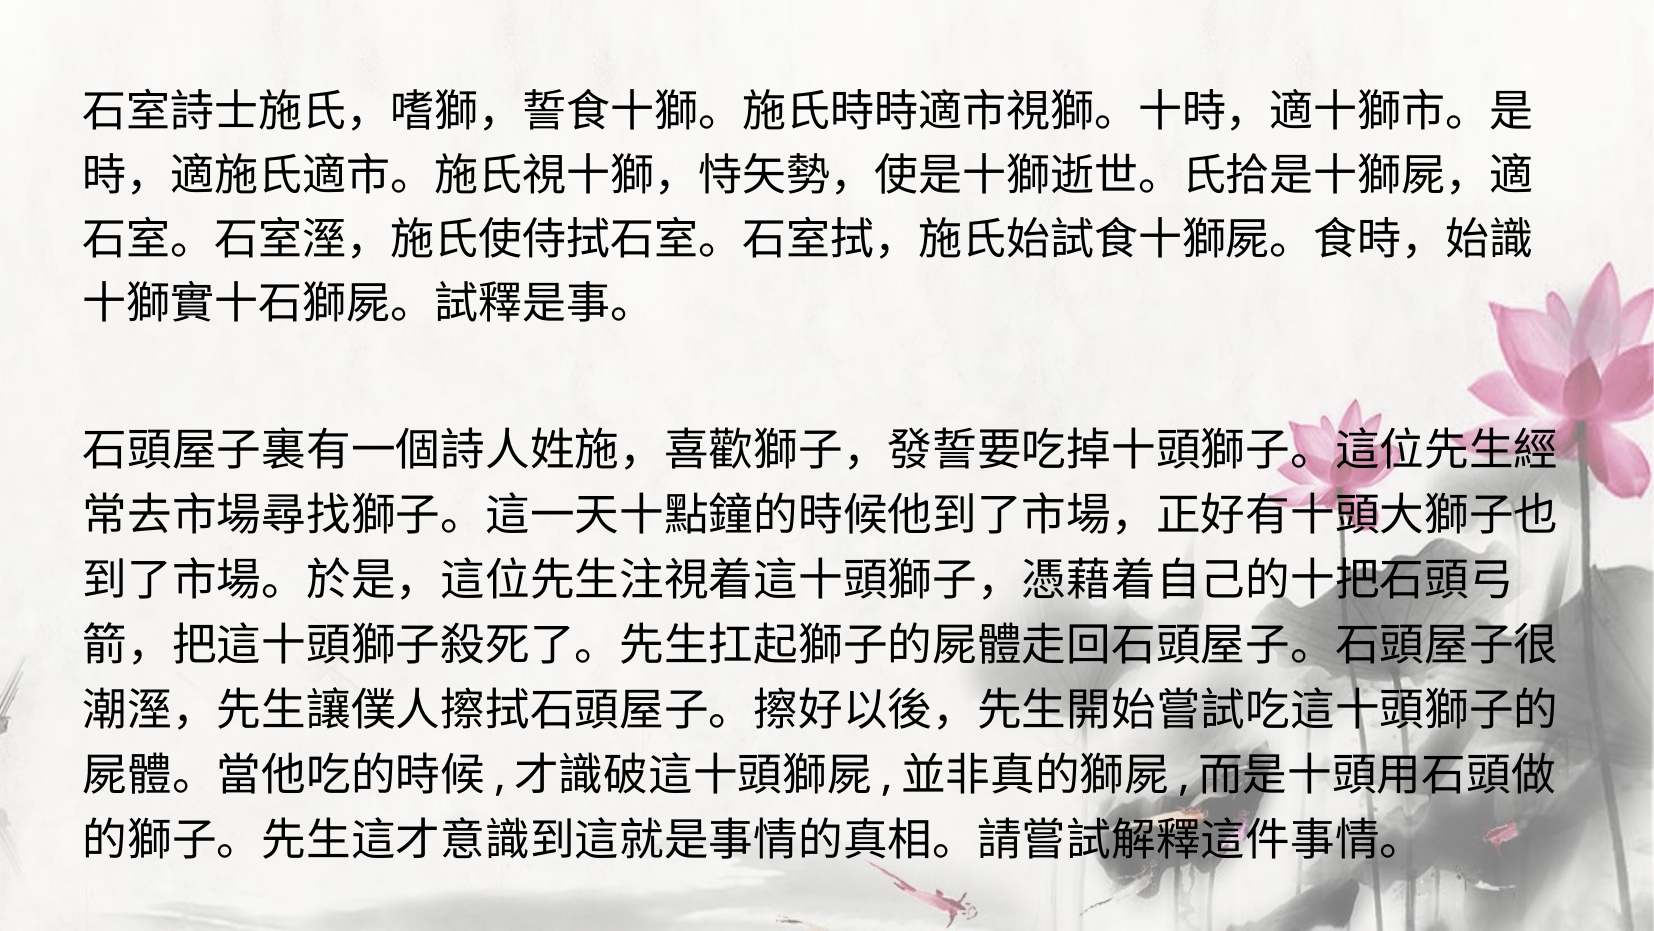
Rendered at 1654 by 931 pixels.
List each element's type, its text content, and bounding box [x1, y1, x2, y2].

text_box 石頭屋子裏有一個詩人姓施，喜歡獅子，發誓要吃掉十頭獅子。這位先生經常去市場尋找獅子。這一天十點鐘的時候他到了市場，正好有十頭大獅子也到了市場。於是，這位先生注視着這十頭獅子，憑藉着自己的十把石頭弓箭，把這十頭獅子殺死了。先生扛起獅子的屍體走回石頭屋子。石頭屋子很潮溼，先生讓僕人擦拭石頭屋子。擦好以後，先生開始嘗試吃這十頭獅子的屍體。當他吃的時候,才識破這十頭獅屍,並非真的獅屍,而是十頭用石頭做的獅子。先生這才意識到這就是事情的真相。請嘗試解釋這件事情。 [82, 413, 1571, 922]
text_box 石室詩士施氏，嗜獅，誓食十獅。施氏時時適市視獅。十時，適十獅市。是時，適施氏適市。施氏視十獅，恃矢勢，使是十獅逝世。氏拾是十獅屍，適石室。石室溼，施氏使侍拭石室。石室拭，施氏始試食十獅屍。食時，始識十獅實十石獅屍。試釋是事。 [82, 75, 1571, 334]
